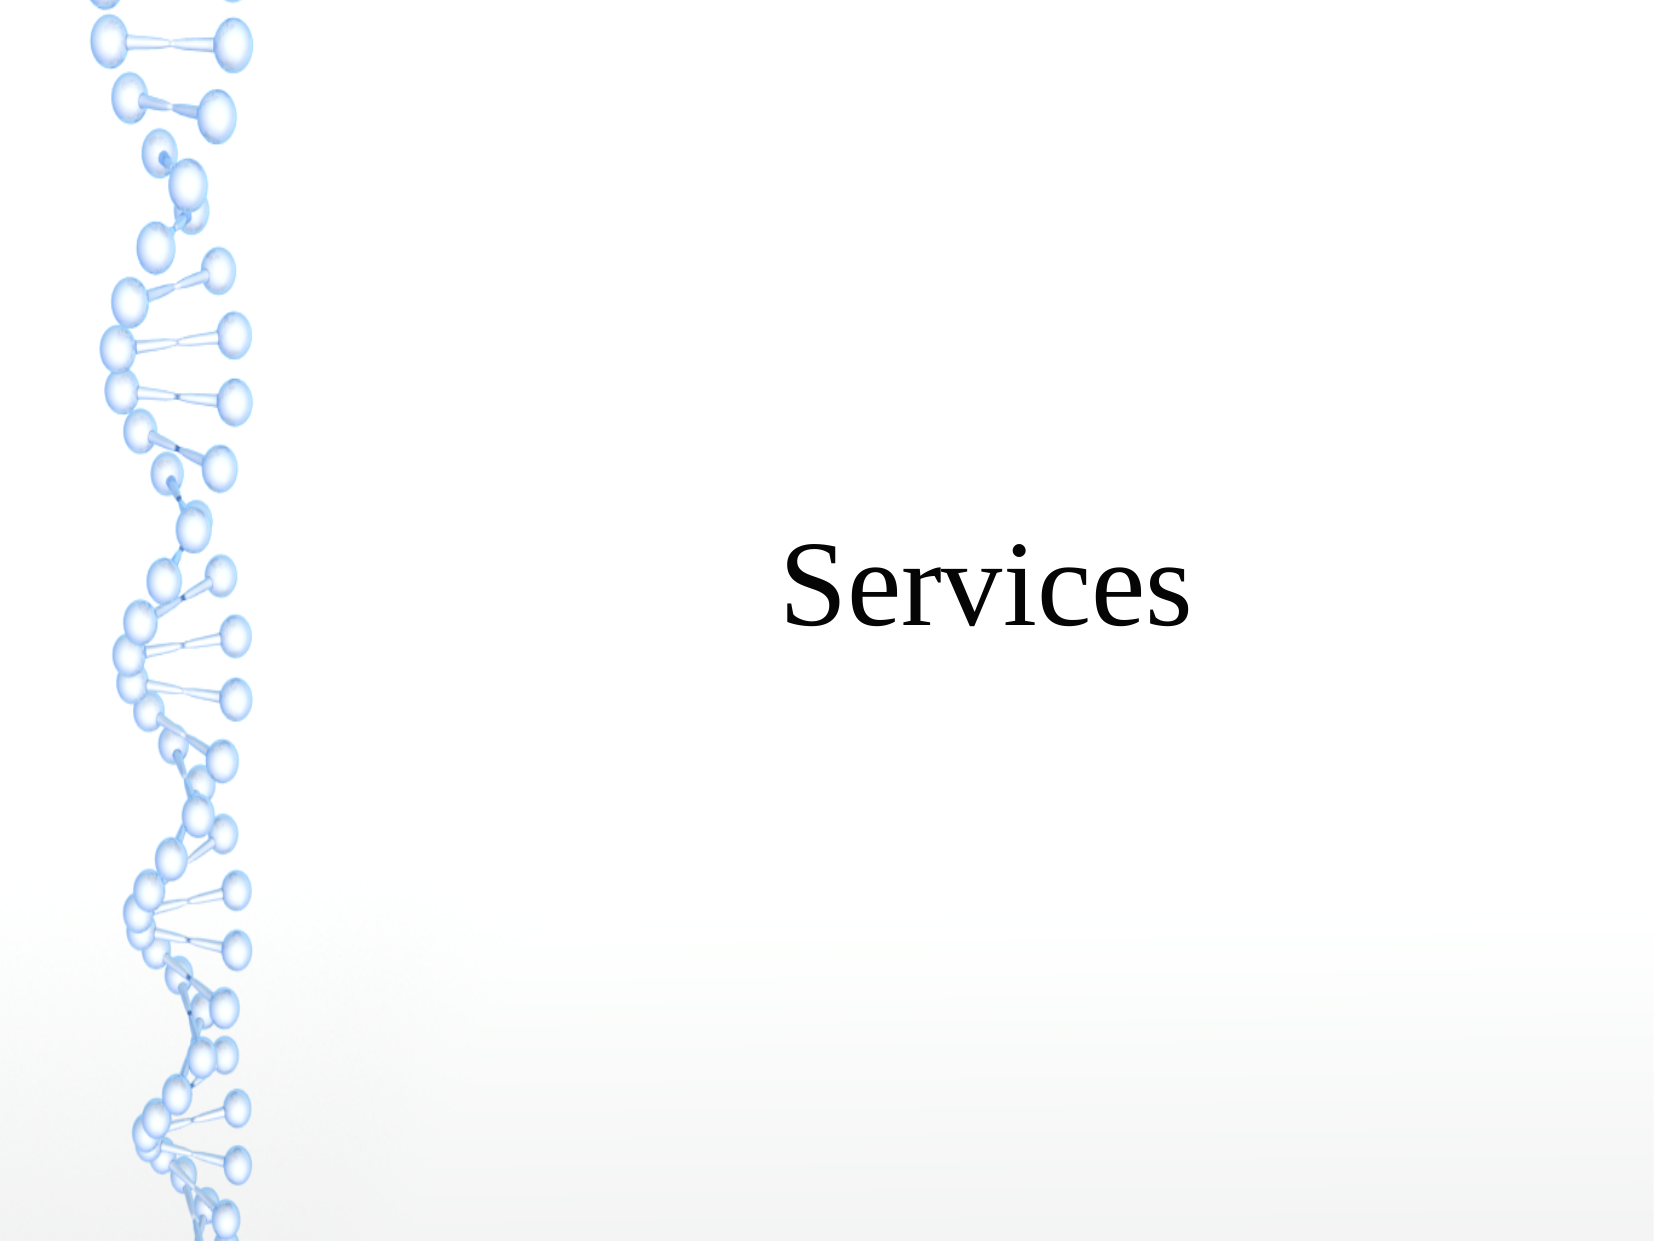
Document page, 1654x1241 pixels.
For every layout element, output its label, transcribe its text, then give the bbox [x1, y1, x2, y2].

picture [0, 0, 1654, 1241]
title Services [318, 472, 1654, 697]
